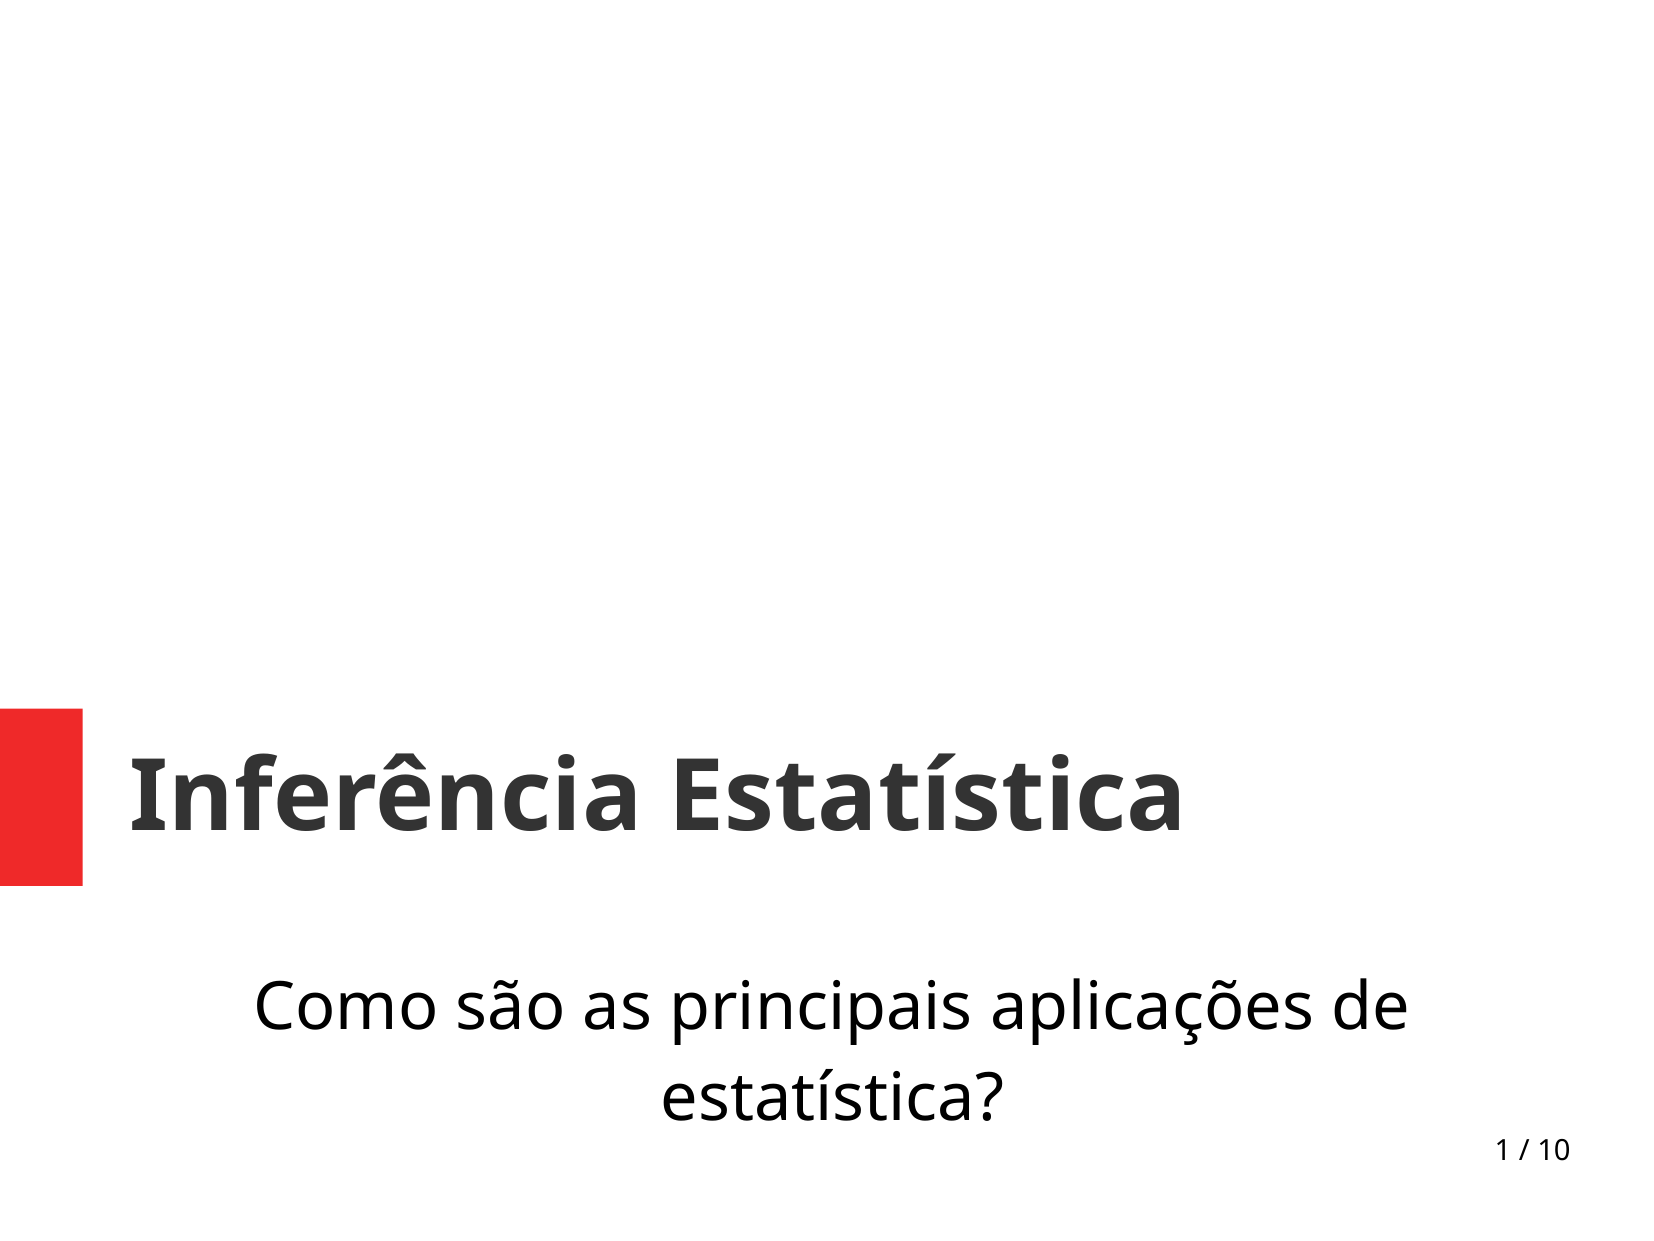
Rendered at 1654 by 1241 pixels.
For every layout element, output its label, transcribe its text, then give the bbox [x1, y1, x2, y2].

subtitle Como são as principais aplicações de estatística? [129, 968, 1536, 1130]
title Inferência Estatística [129, 655, 1536, 928]
